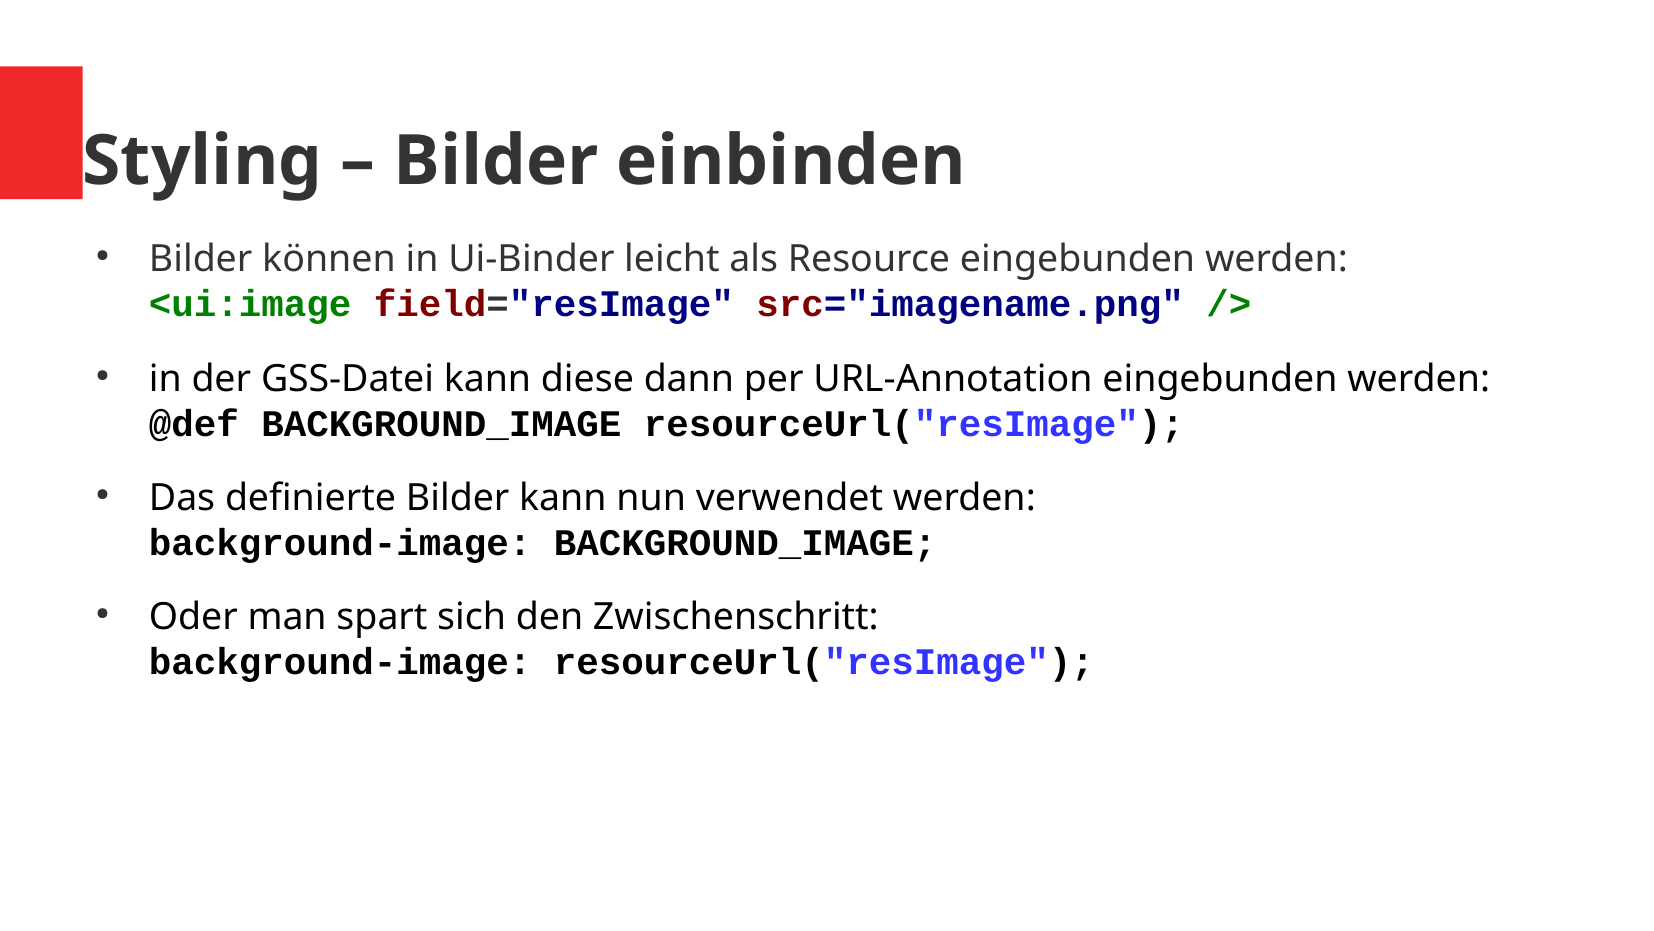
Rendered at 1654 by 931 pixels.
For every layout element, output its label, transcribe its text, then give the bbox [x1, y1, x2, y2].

title Styling – Bilder einbinden [82, 33, 1571, 196]
list Bilder können in Ui-Binder leicht als Resource eingebunden werden: <ui:image field="resImage" src="imagename.png" /> in der GSS-Datei kann diese dann per URL-Annotation eingebunden werden: @def BACKGROUND_IMAGE resourceUrl("resImage"); Das definierte Bilder kann nun verwendet werden: background-image: BACKGROUND_IMAGE; Oder man spart sich den Zwischenschritt: background-image: resourceUrl("resImage"); [78, 234, 1537, 815]
